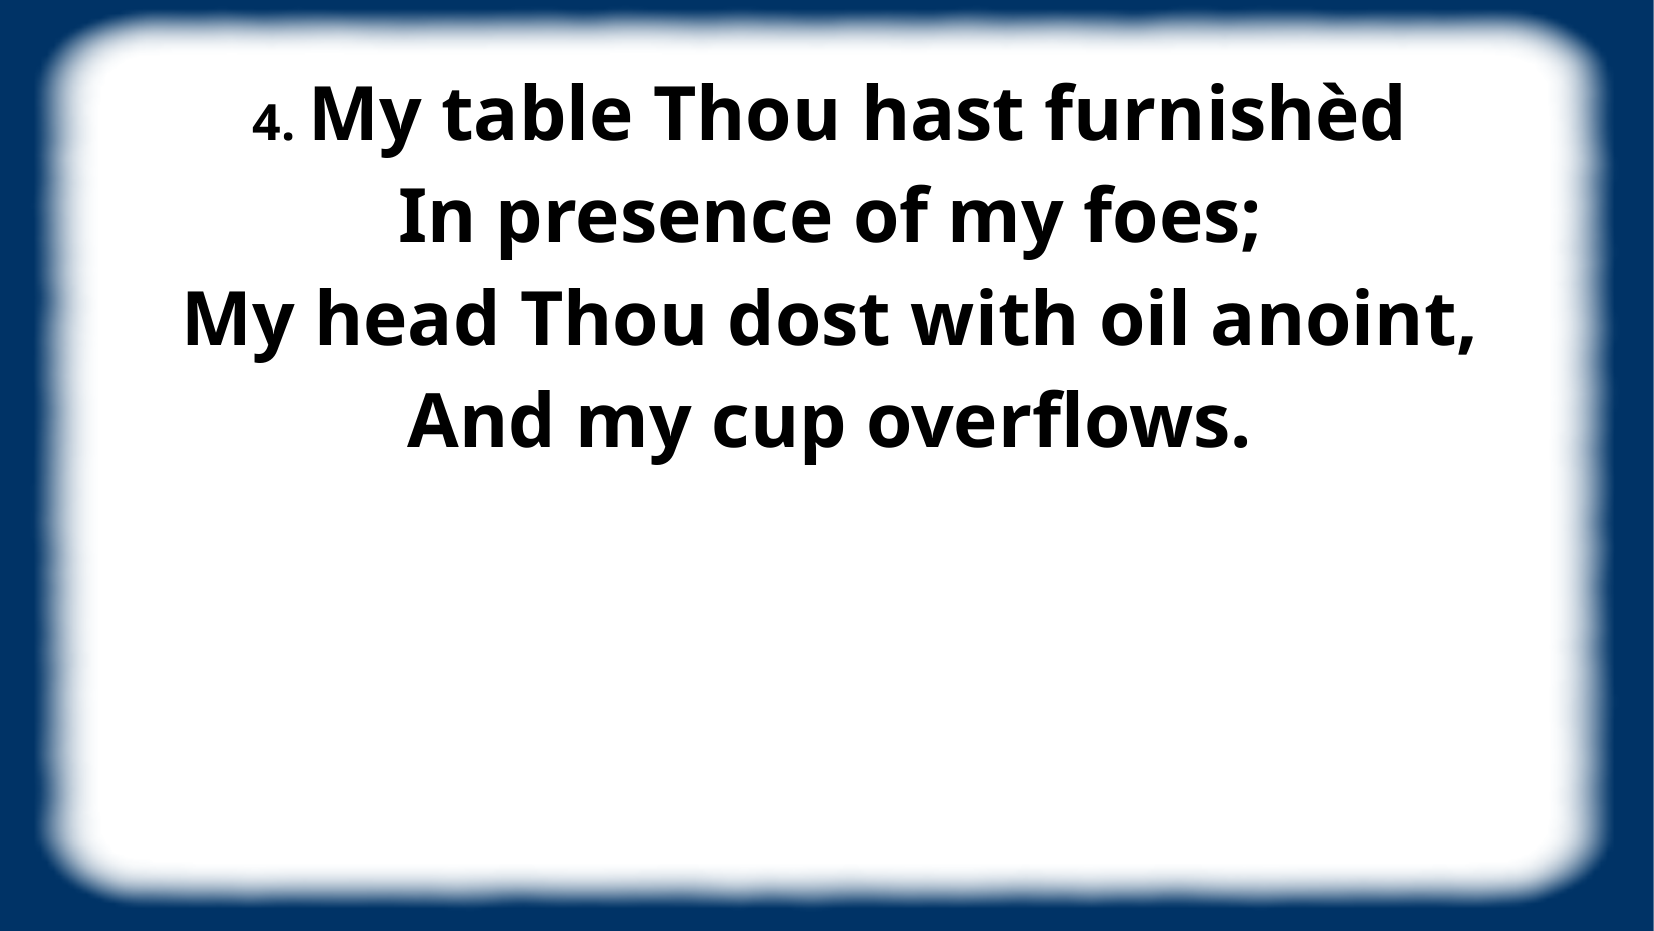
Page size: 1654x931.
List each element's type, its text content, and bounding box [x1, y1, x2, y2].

picture [0, 0, 1654, 931]
text_box 4. My table Thou hast furnishèd In presence of my foes; My head Thou dost with oil anoint, And my cup overflows. [95, 53, 1566, 468]
